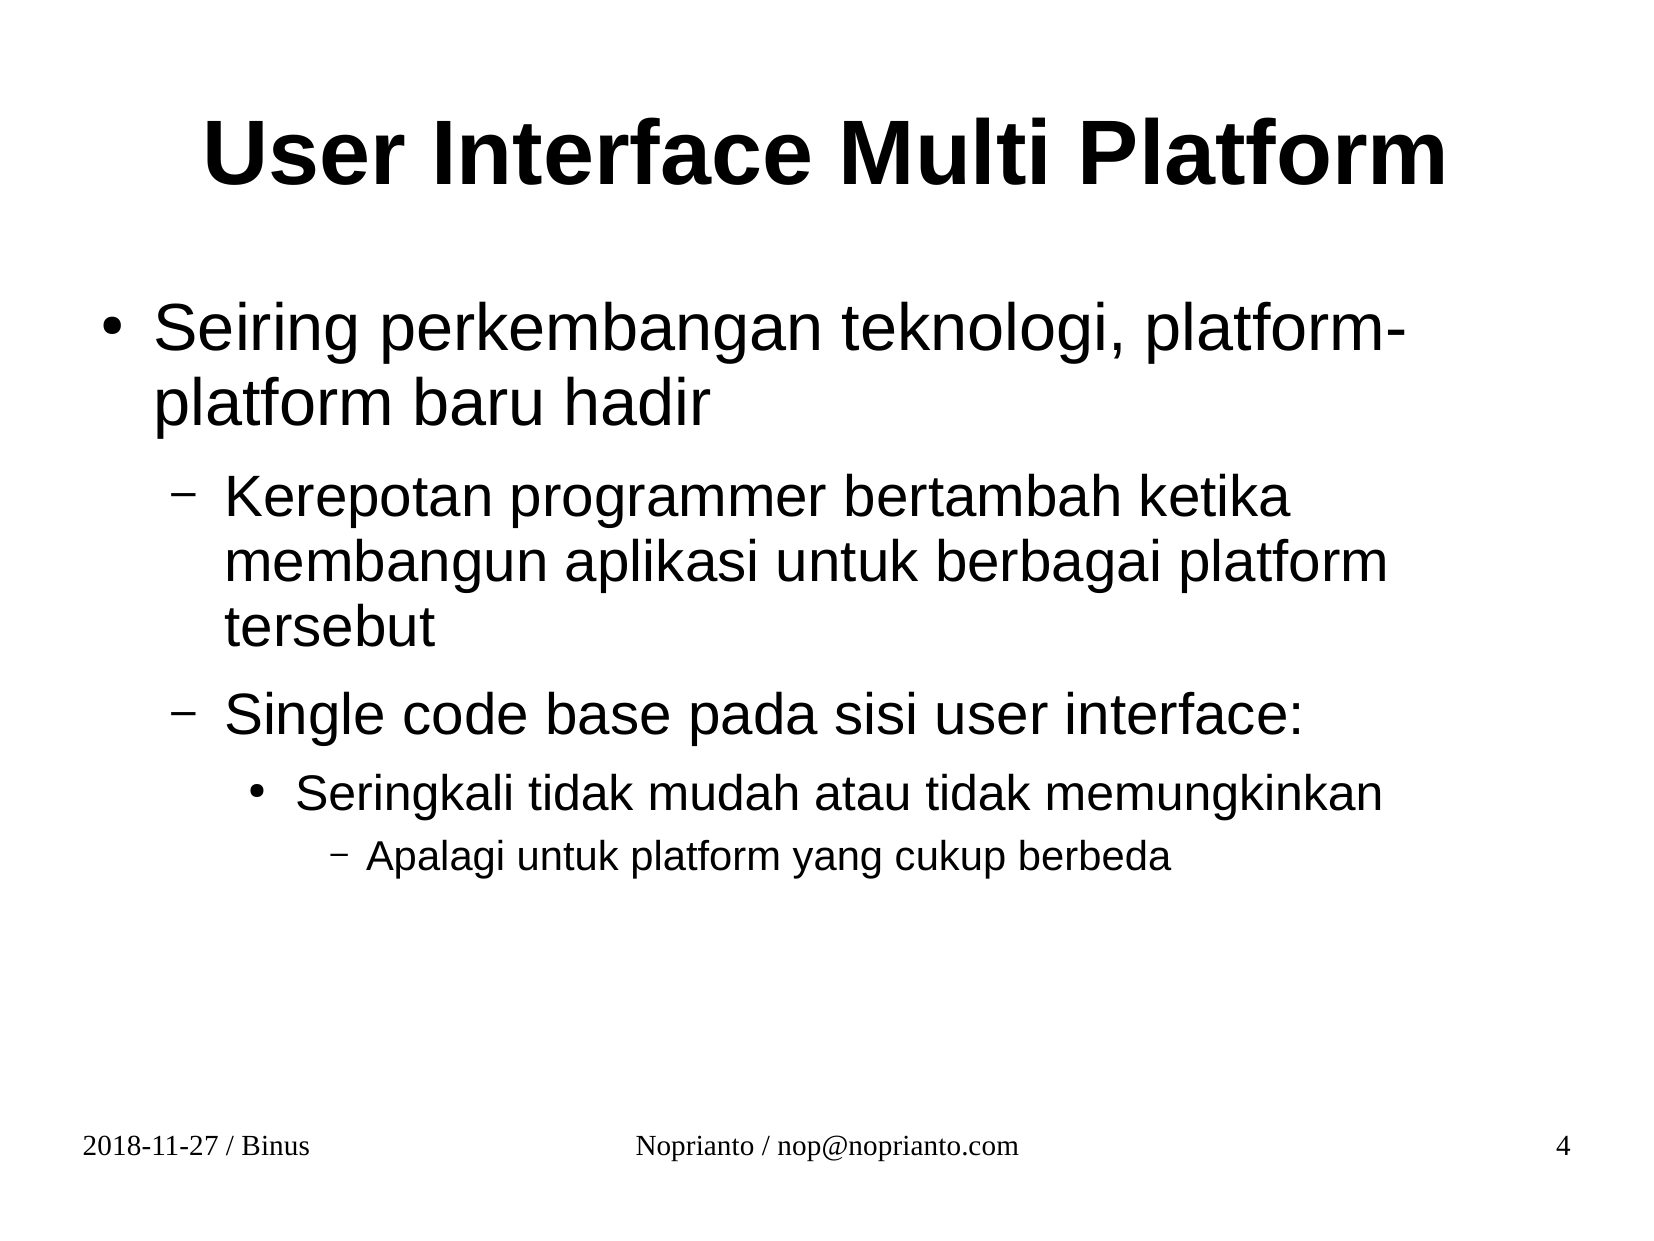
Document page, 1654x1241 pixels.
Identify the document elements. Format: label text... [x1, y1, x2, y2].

list Seiring perkembangan teknologi, platform-platform baru hadir Kerepotan programmer bertambah ketika membangun aplikasi untuk berbagai platform tersebut Single code base pada sisi user interface: Seringkali tidak mudah atau tidak memungkinkan Apalagi untuk platform yang cukup berbeda [82, 290, 1571, 1010]
title User Interface Multi Platform [82, 49, 1571, 257]
